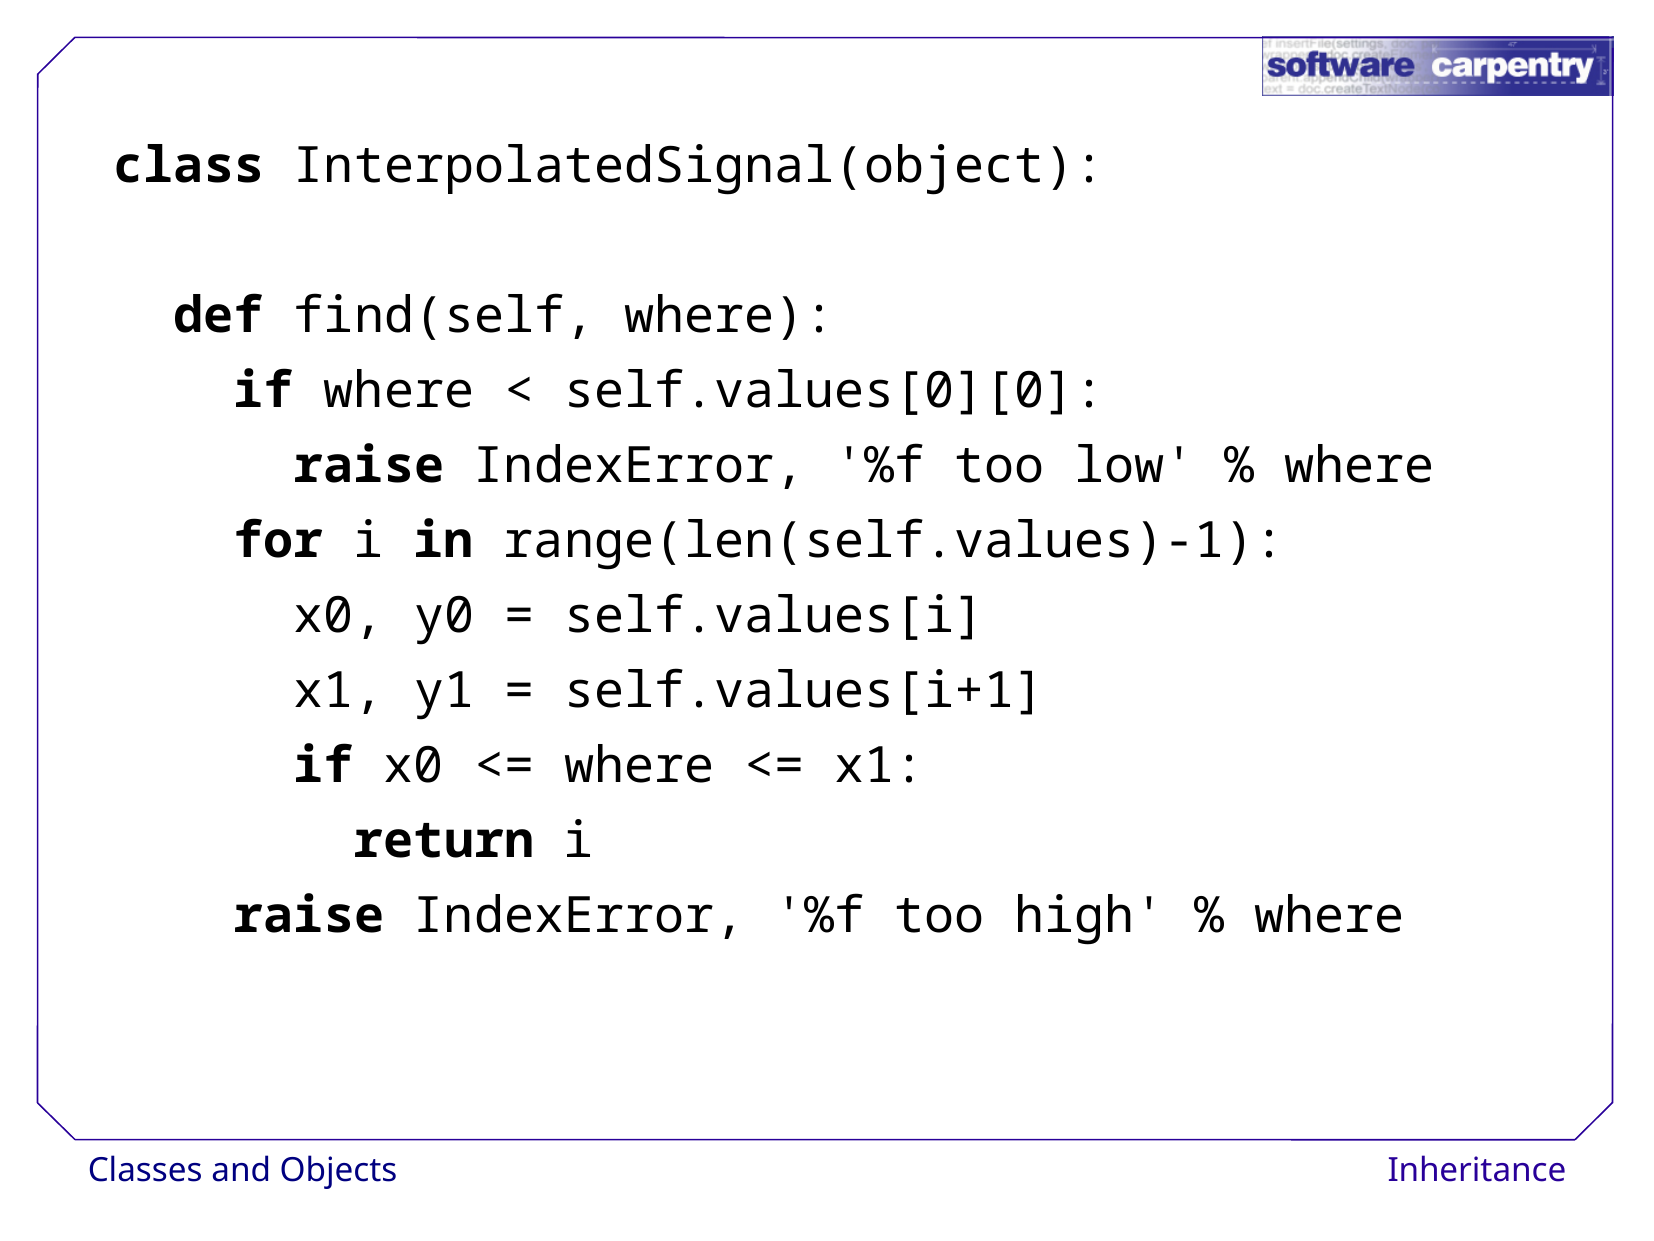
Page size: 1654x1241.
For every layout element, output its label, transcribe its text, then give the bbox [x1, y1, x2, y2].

text_box class InterpolatedSignal(object): def find(self, where): if where < self.values[0][0]: raise IndexError, '%f too low' % where for i in range(len(self.values)-1): x0, y0 = self.values[i] x1, y1 = self.values[i+1] if x0 <= where <= x1: return i raise IndexError, '%f too high' % where [99, 109, 1517, 951]
picture [1262, 36, 1614, 96]
